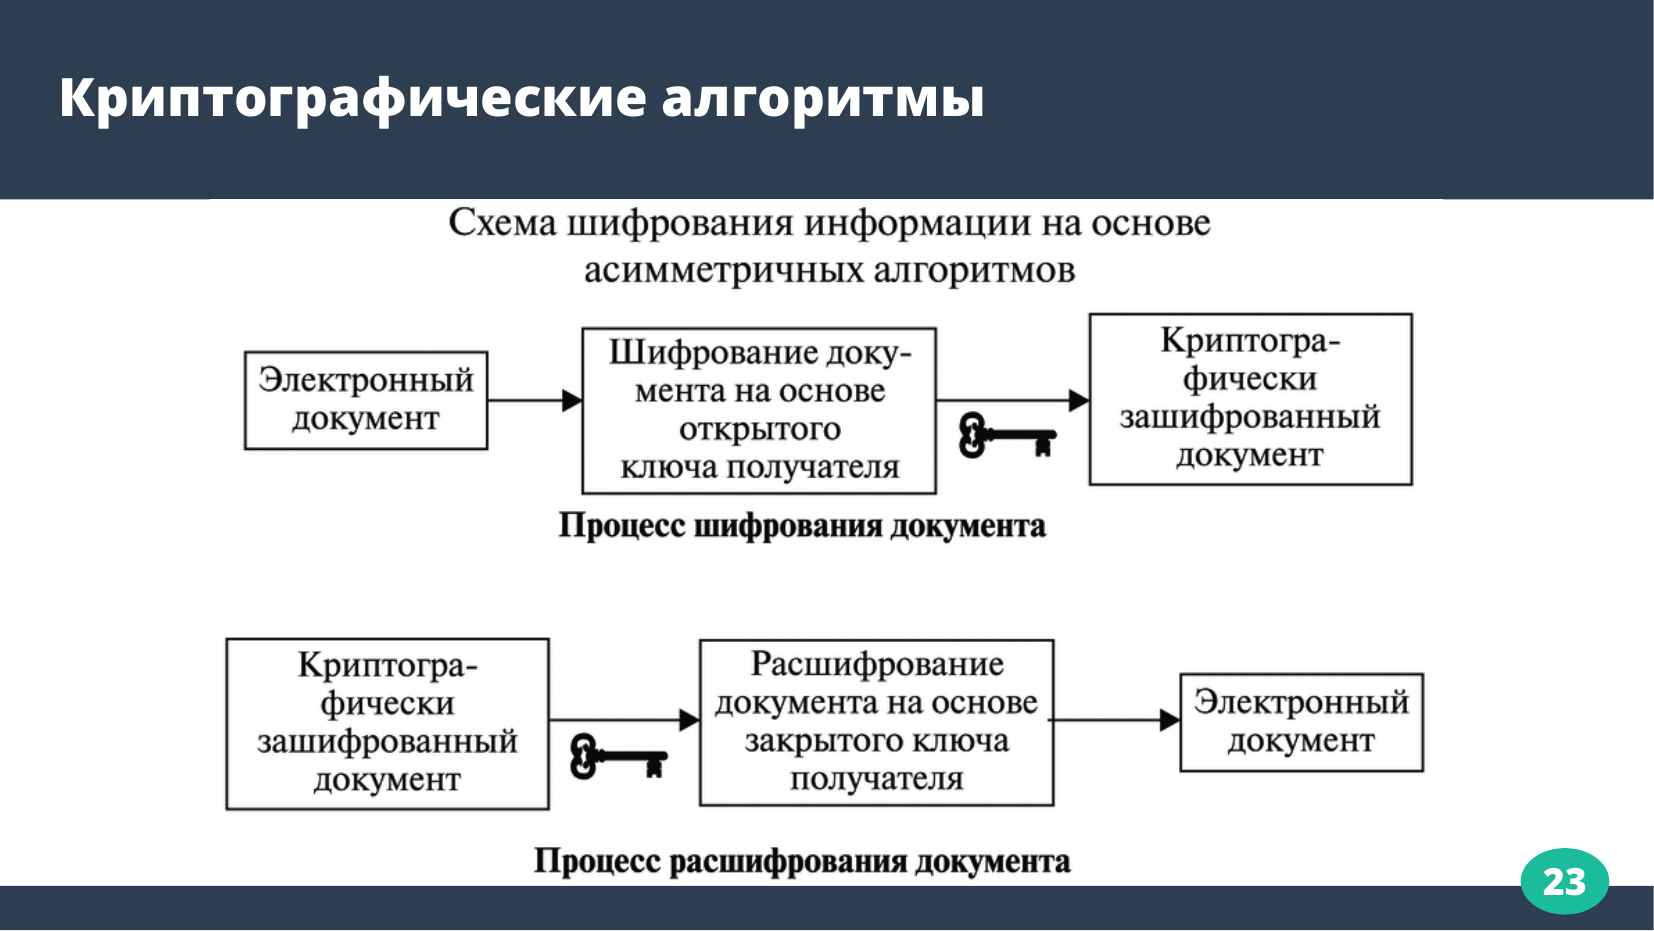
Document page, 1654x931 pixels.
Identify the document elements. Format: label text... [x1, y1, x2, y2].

title Криптографические алгоритмы [59, 37, 1595, 155]
picture [210, 199, 1443, 885]
